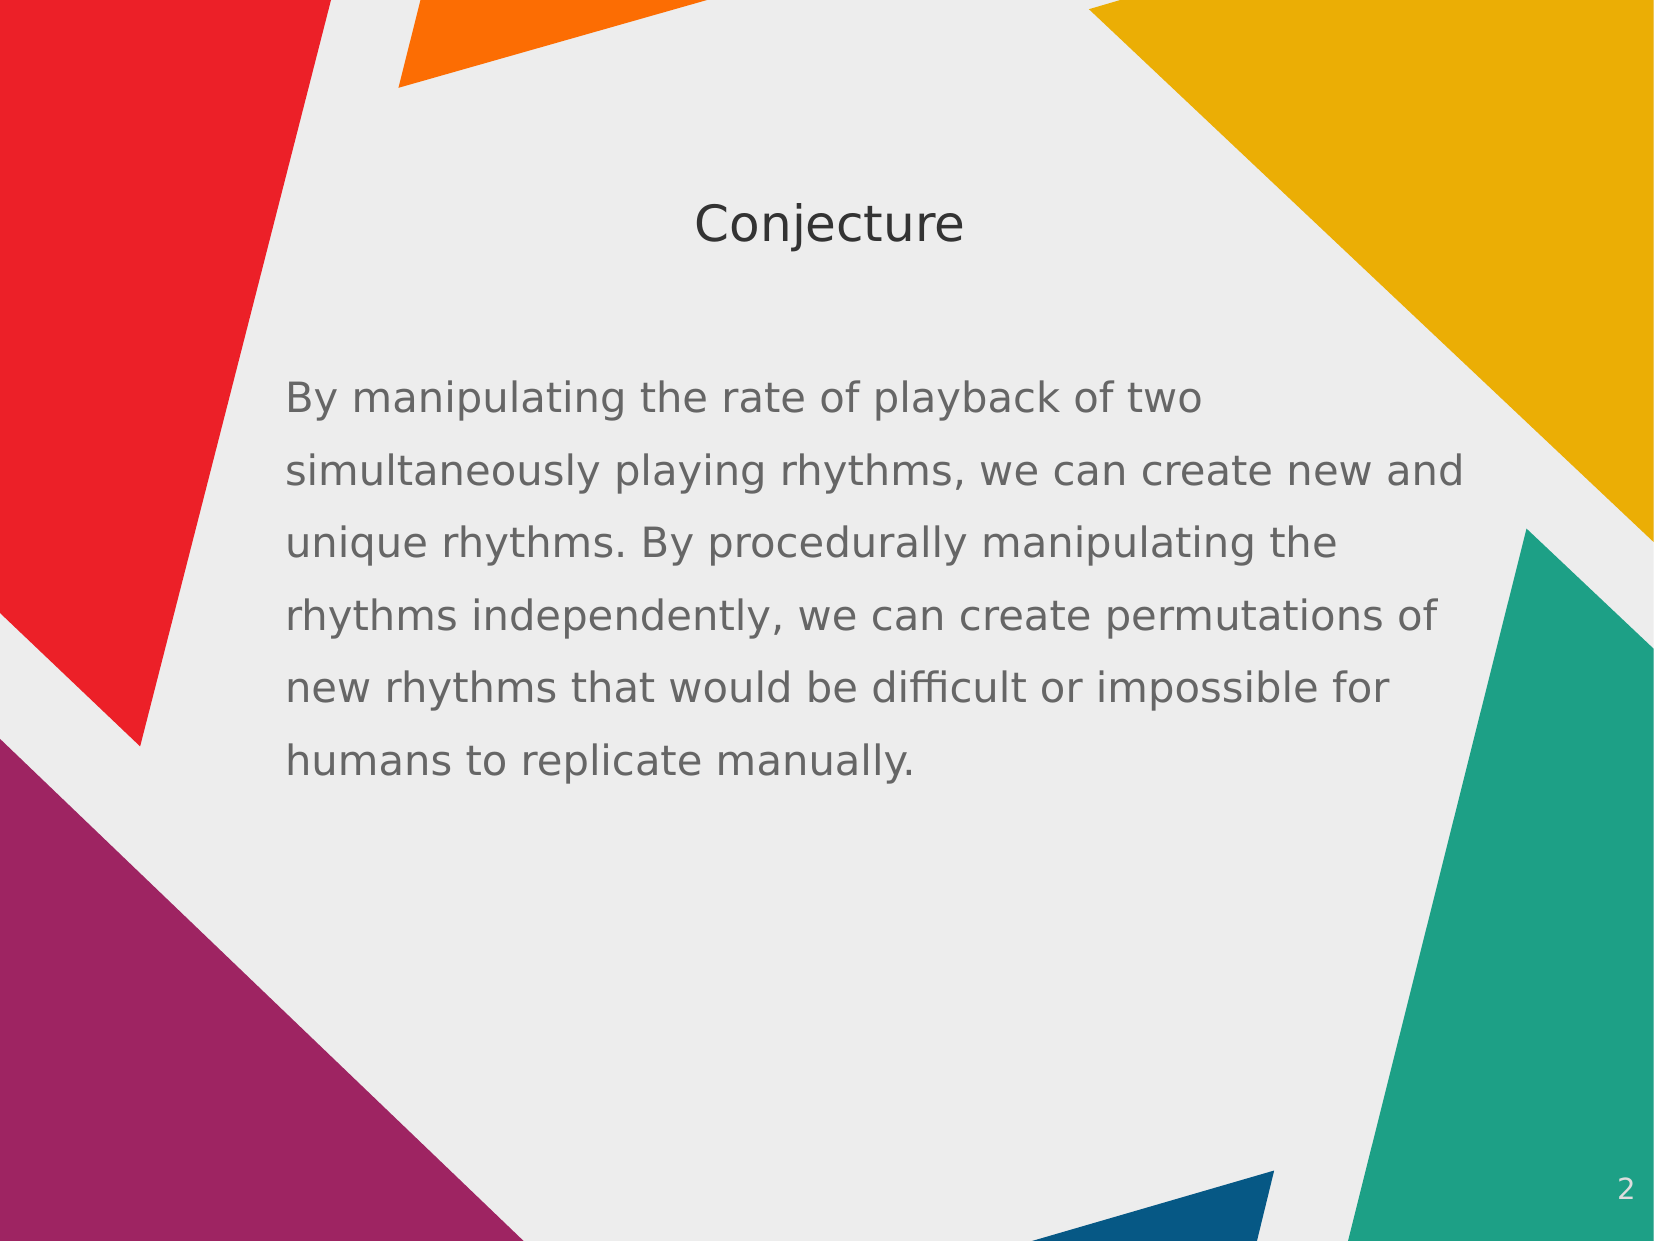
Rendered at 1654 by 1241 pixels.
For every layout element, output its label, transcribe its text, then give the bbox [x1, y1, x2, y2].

title Conjecture [289, 120, 1372, 328]
list By manipulating the rate of playback of two simultaneously playing rhythms, we can create new and unique rhythms. By procedurally manipulating the rhythms independently, we can create permutations of new rhythms that would be difficult or impossible for humans to replicate manually. [285, 349, 1497, 855]
